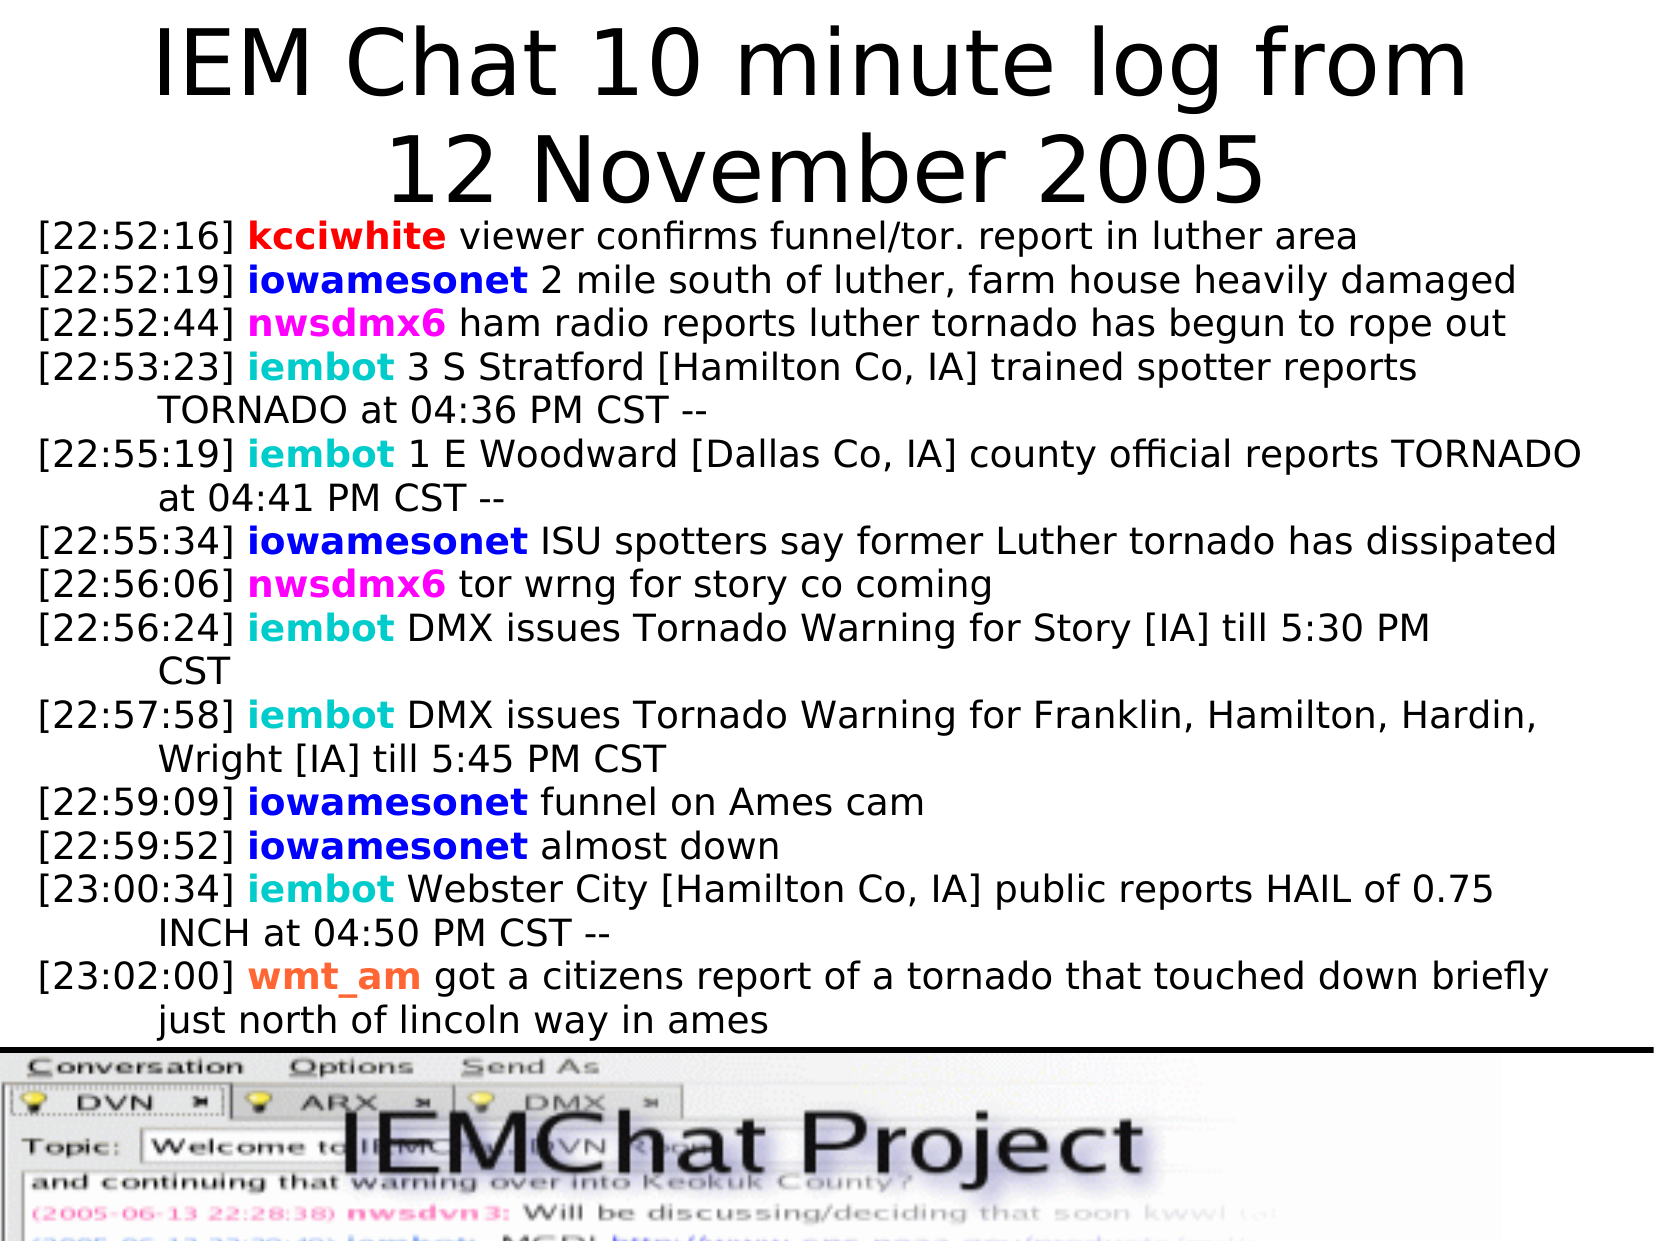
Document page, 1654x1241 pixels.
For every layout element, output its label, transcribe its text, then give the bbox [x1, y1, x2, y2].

subtitle [22:52:16] kcciwhite viewer confirms funnel/tor. report in luther area [22:52:19] iowamesonet 2 mile south of luther, farm house heavily damaged [22:52:44] nwsdmx6 ham radio reports luther tornado has begun to rope out [22:53:23] iembot 3 S Stratford [Hamilton Co, IA] trained spotter reports TORNADO at 04:36 PM CST -- [22:55:19] iembot 1 E Woodward [Dallas Co, IA] county official reports TORNADO at 04:41 PM CST -- [22:55:34] iowamesonet ISU spotters say former Luther tornado has dissipated [22:56:06] nwsdmx6 tor wrng for story co coming [22:56:24] iembot DMX issues Tornado Warning for Story [IA] till 5:30 PM CST [22:57:58] iembot DMX issues Tornado Warning for Franklin, Hamilton, Hardin, Wright [IA] till 5:45 PM CST [22:59:09] iowamesonet funnel on Ames cam [22:59:52] iowamesonet almost down [23:00:34] iembot Webster City [Hamilton Co, IA] public reports HAIL of 0.75 INCH at 04:50 PM CST -- [23:02:00] wmt_am got a citizens report of a tornado that touched down briefly just north of lincoln way in ames [37, 215, 1613, 1043]
title IEM Chat 10 minute log from 12 November 2005 [82, 10, 1571, 215]
picture [0, 1053, 1501, 1241]
